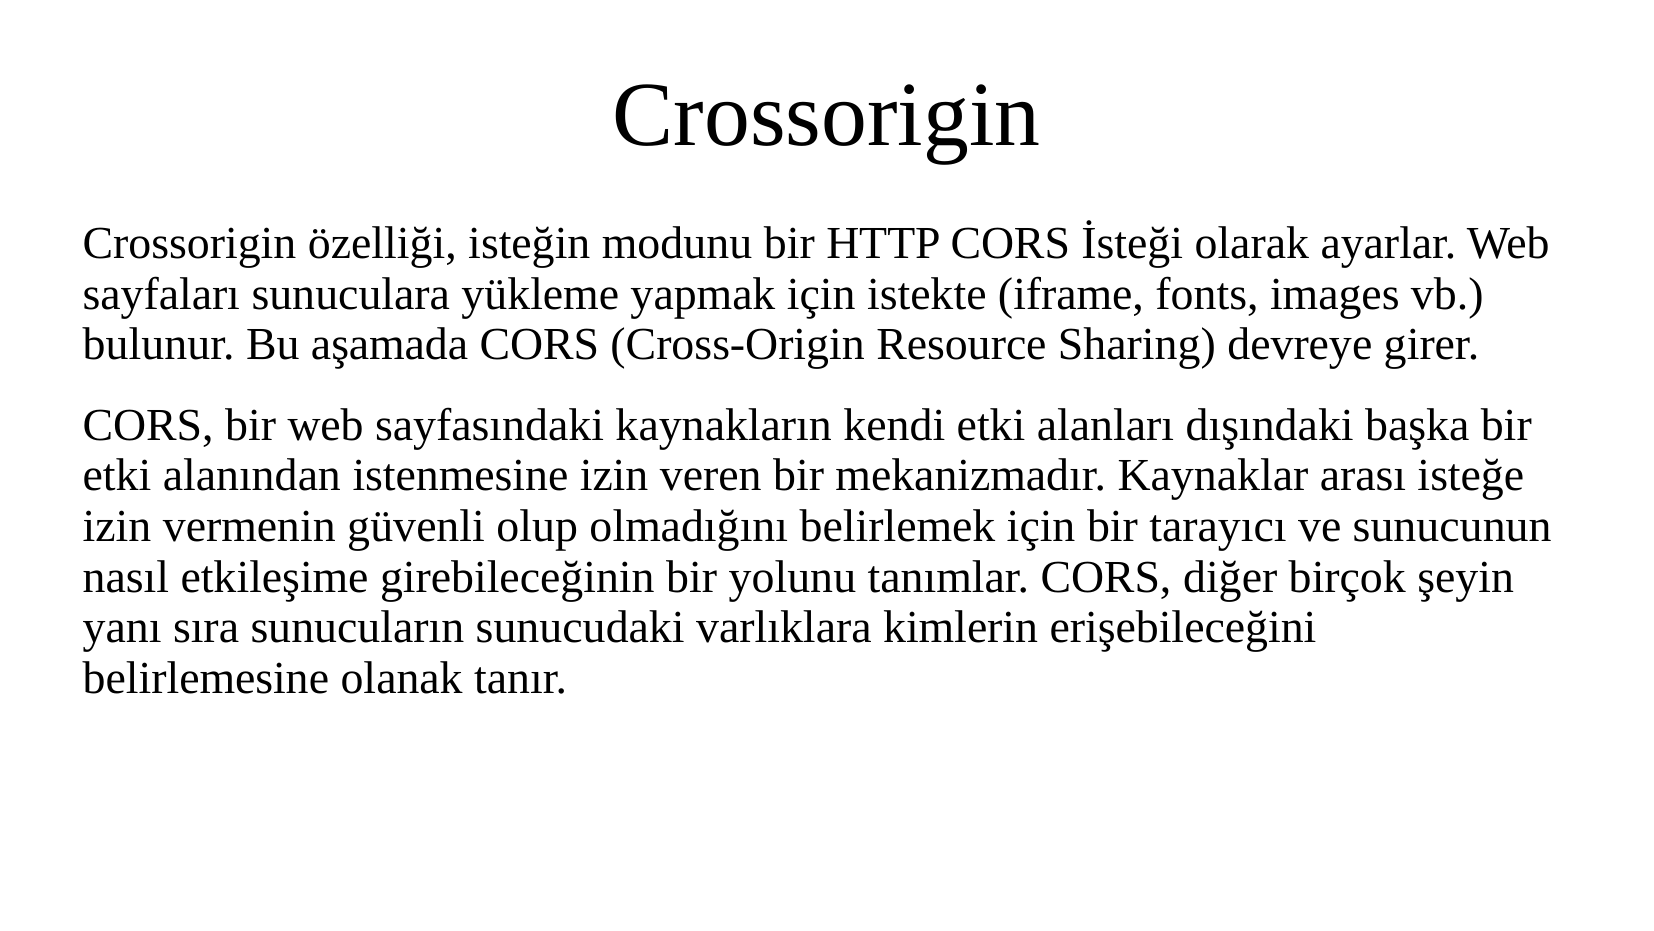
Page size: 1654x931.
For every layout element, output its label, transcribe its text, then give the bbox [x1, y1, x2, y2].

title Crossorigin [82, 37, 1571, 193]
list Crossorigin özelliği, isteğin modunu bir HTTP CORS İsteği olarak ayarlar. Web sayfaları sunuculara yükleme yapmak için istekte (iframe, fonts, images vb.) bulunur. Bu aşamada CORS (Cross-Origin Resource Sharing) devreye girer. CORS, bir web sayfasındaki kaynakların kendi etki alanları dışındaki başka bir etki alanından istenmesine izin veren bir mekanizmadır. Kaynaklar arası isteğe izin vermenin güvenli olup olmadığını belirlemek için bir tarayıcı ve sunucunun nasıl etkileşime girebileceğinin bir yolunu tanımlar. CORS, diğer birçok şeyin yanı sıra sunucuların sunucudaki varlıklara kimlerin erişebileceğini belirlemesine olanak tanır. [82, 217, 1571, 758]
